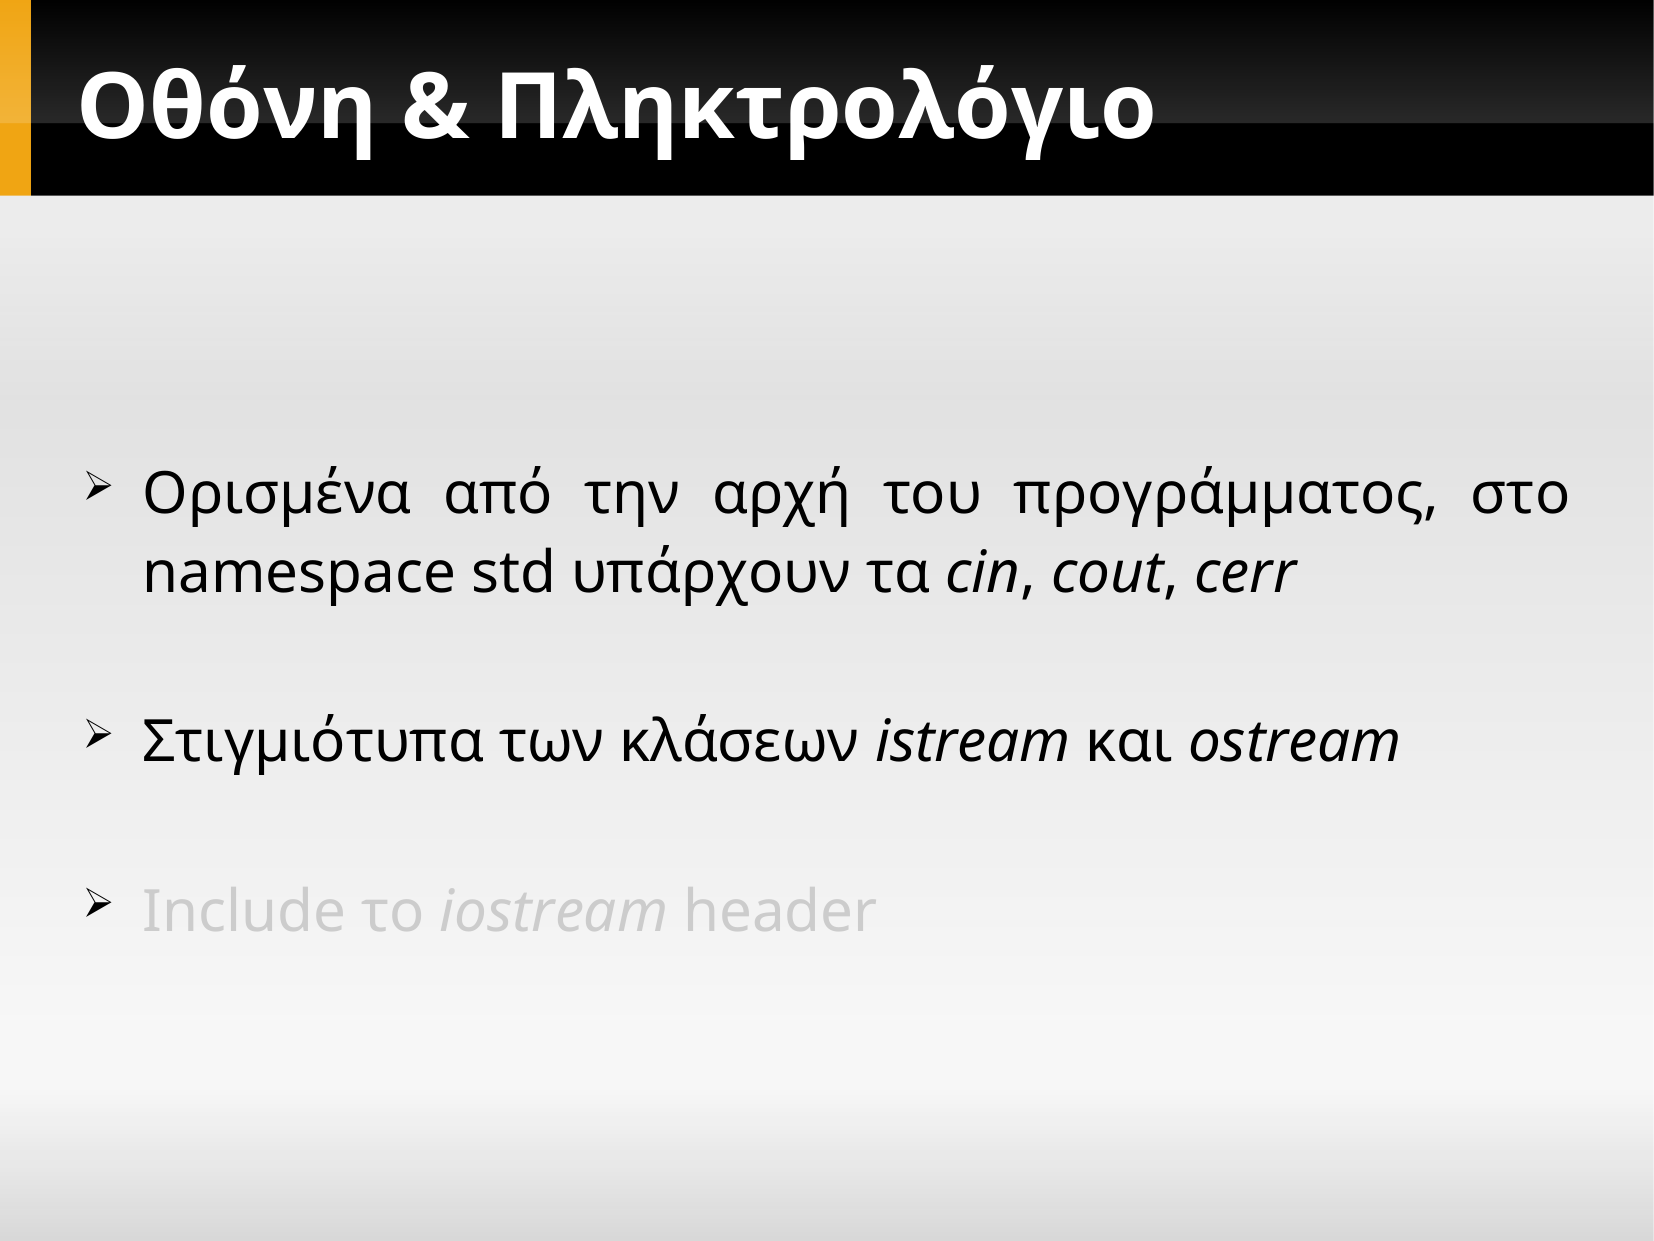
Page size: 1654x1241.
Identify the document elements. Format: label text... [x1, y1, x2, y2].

title Οθόνη & Πληκτρολόγιο [76, 0, 1565, 208]
subtitle Ορισμένα από την αρχή του προγράμματος, στο namespace std υπάρχουν τα cin, cout, cerr Στιγμιότυπα των κλάσεων istream και ostream Include το iostream header [82, 297, 1571, 1102]
picture [0, 0, 1654, 1241]
